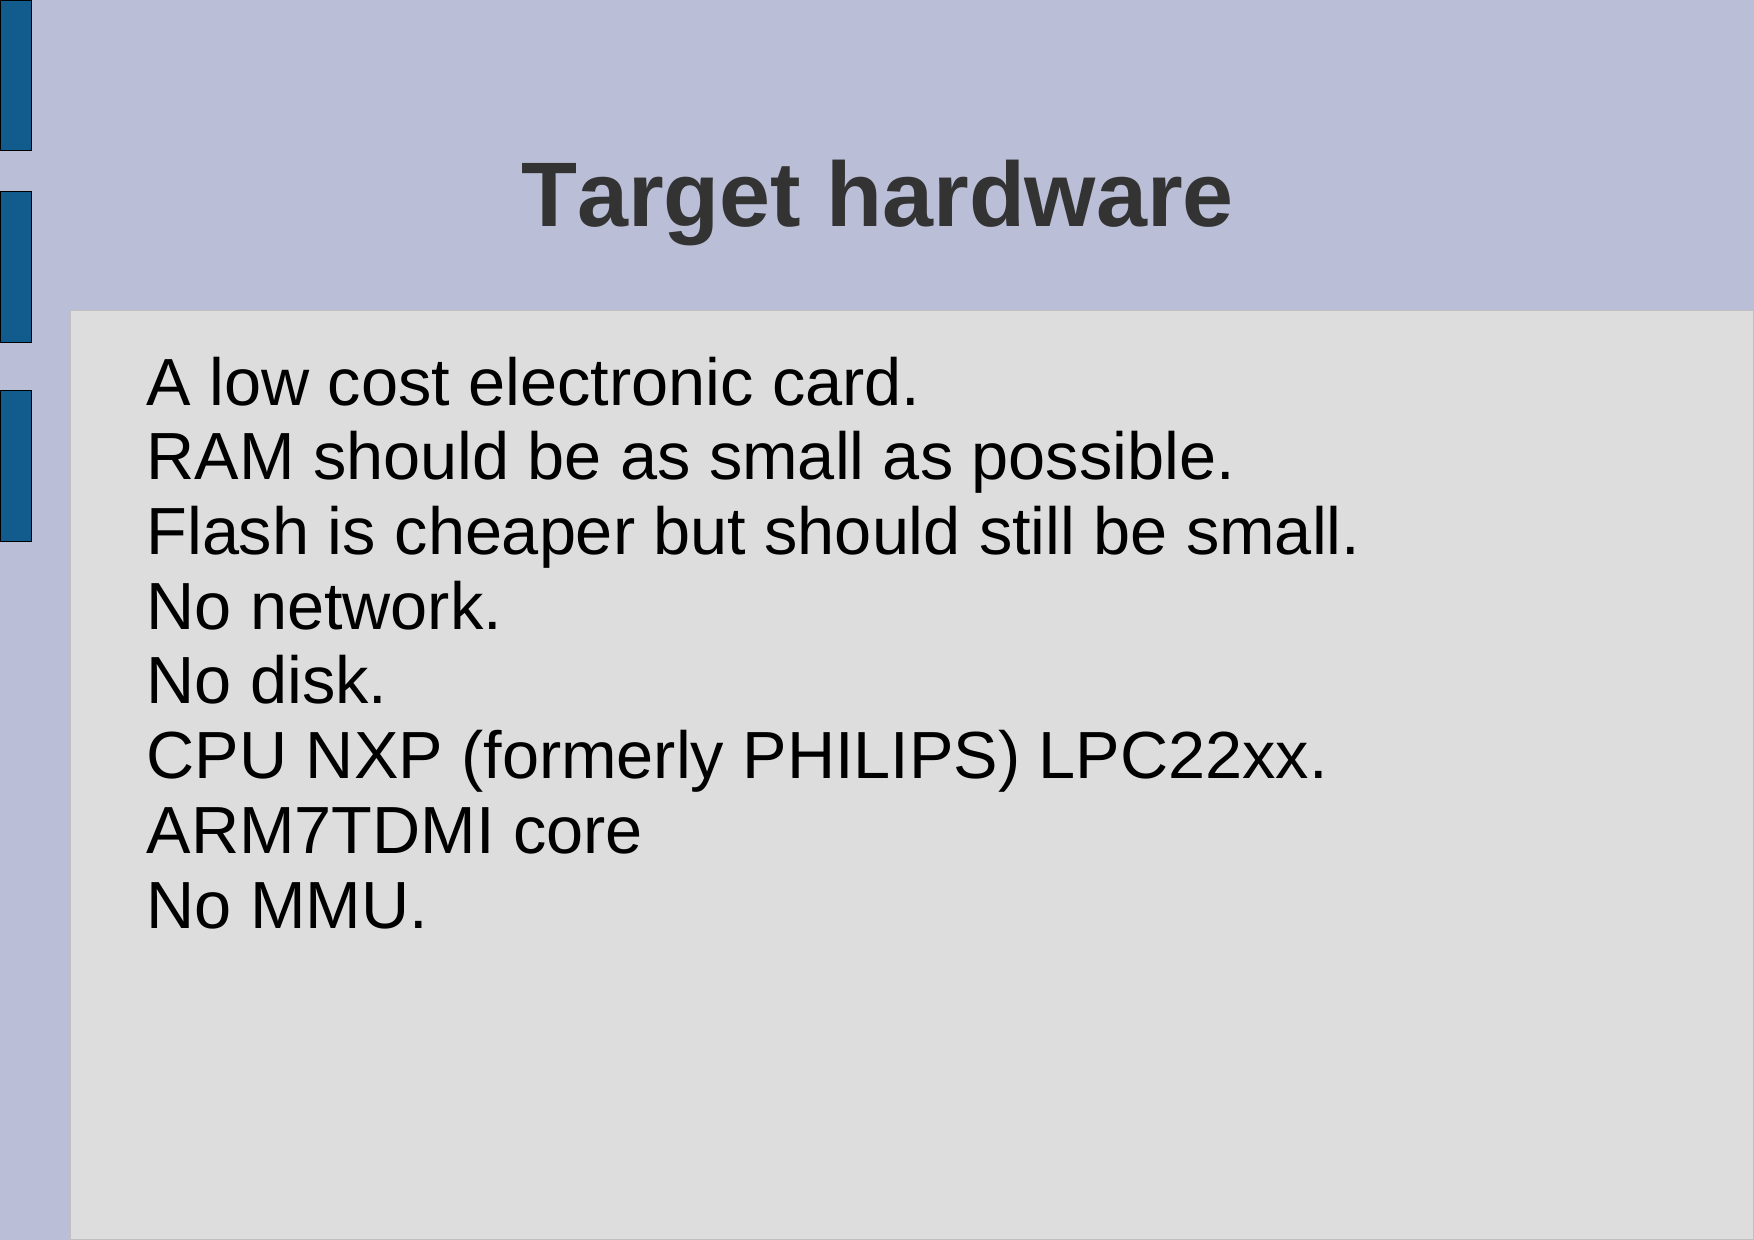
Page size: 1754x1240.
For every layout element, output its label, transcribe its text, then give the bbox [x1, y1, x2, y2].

list A low cost electronic card. RAM should be as small as possible. Flash is cheaper but should still be small. No network. No disk. CPU NXP (formerly PHILIPS) LPC22xx. ARM7TDMI core No MMU. [128, 344, 1627, 1126]
title Target hardware [128, 91, 1627, 299]
